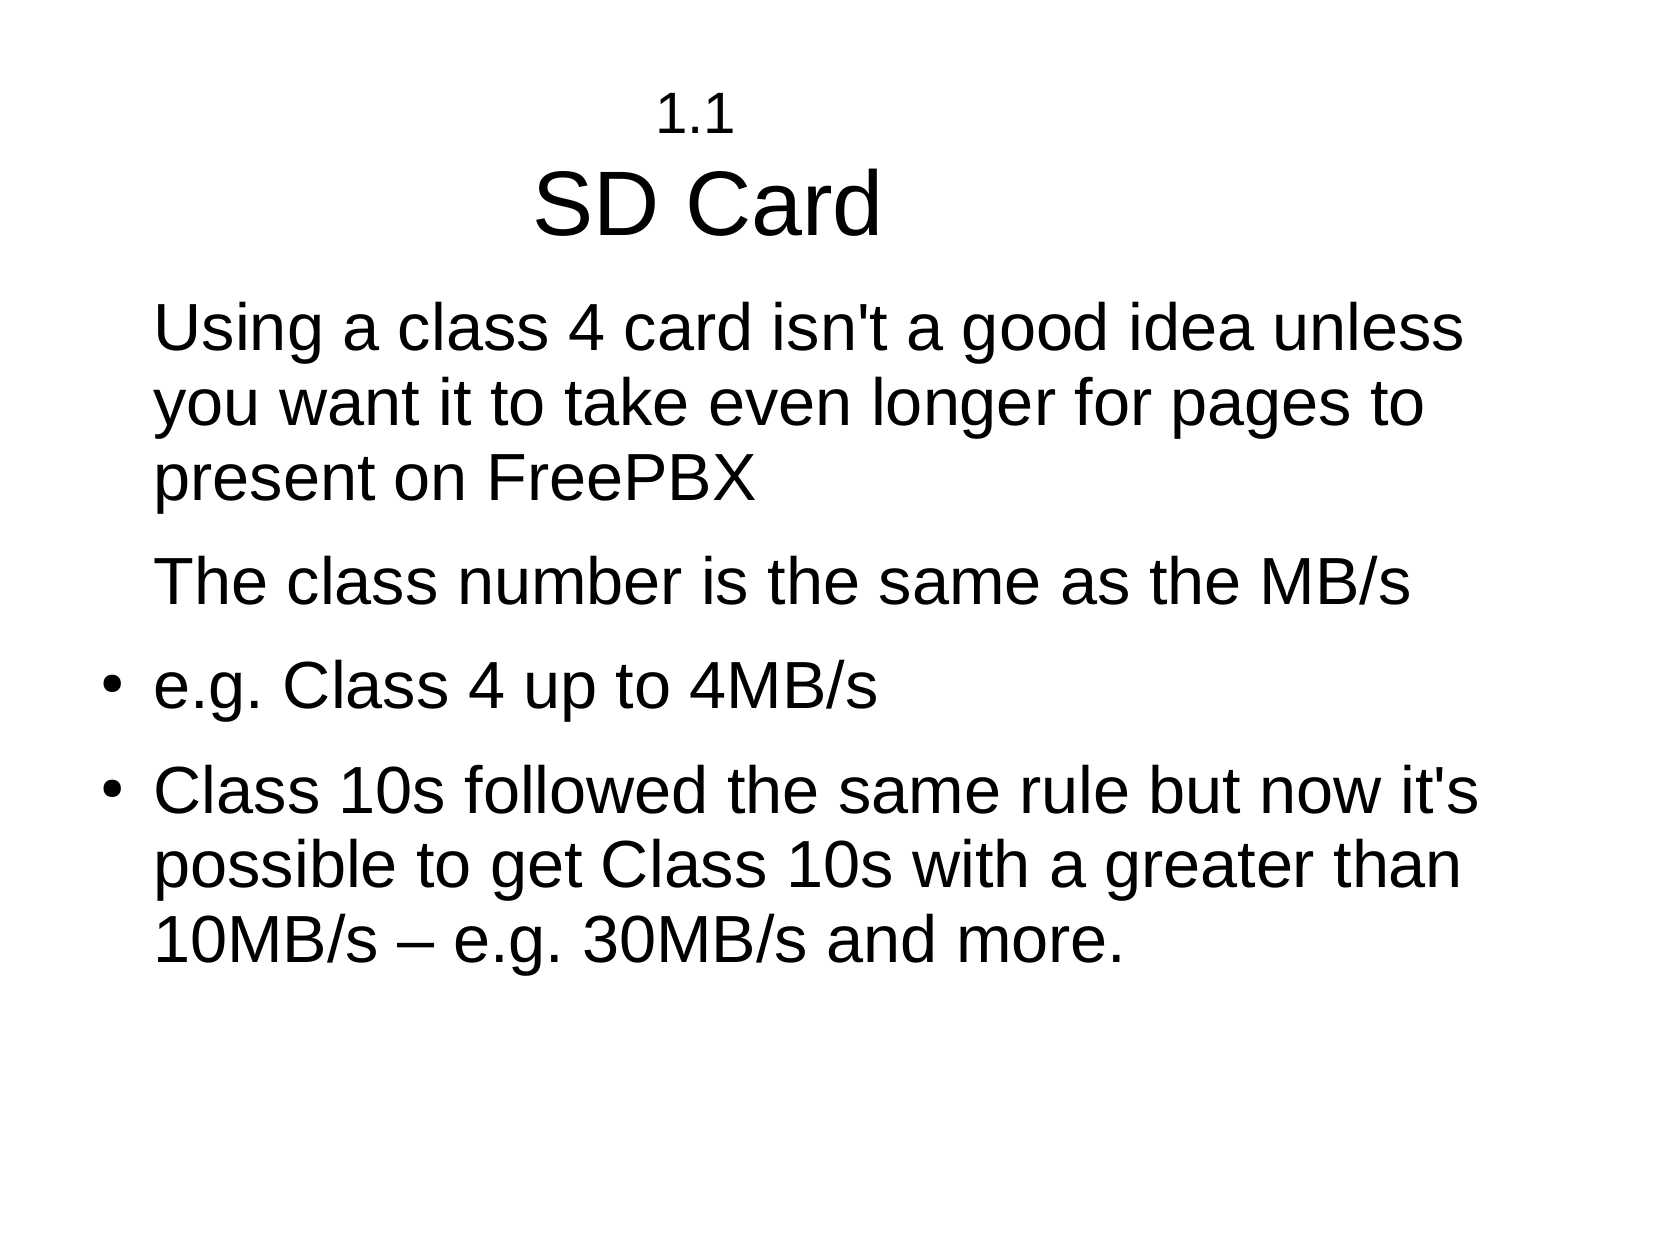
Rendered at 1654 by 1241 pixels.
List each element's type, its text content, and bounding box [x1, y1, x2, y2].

list Using a class 4 card isn't a good idea unless you want it to take even longer for pages to present on FreePBX The class number is the same as the MB/s e.g. Class 4 up to 4MB/s Class 10s followed the same rule but now it's possible to get Class 10s with a greater than 10MB/s – e.g. 30MB/s and more. [82, 290, 1538, 1010]
title 1.1 SD Card [0, 49, 1453, 257]
